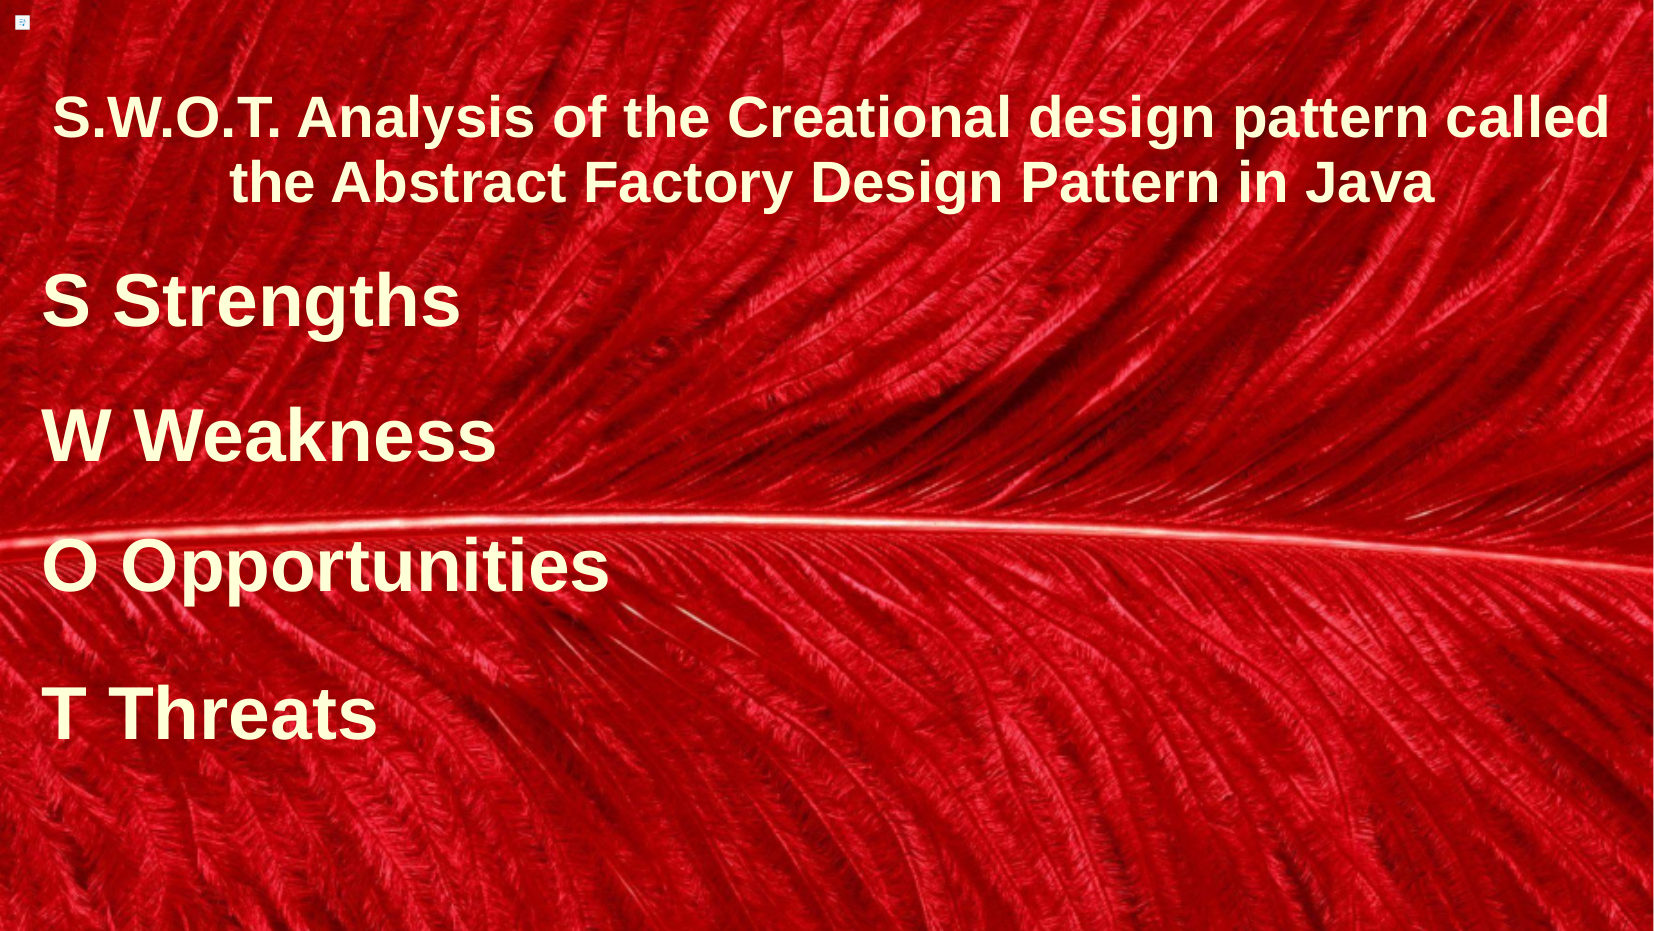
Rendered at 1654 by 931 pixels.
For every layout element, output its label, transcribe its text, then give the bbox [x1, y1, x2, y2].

text_box [15, 15, 31, 31]
title [1613, 263, 1654, 391]
title T Threats [41, 638, 1613, 789]
title S.W.O.T. Analysis of the Creational design pattern called the Abstract Factory Design Pattern in Java [47, 75, 1619, 226]
title W Weakness [41, 360, 1613, 490]
picture [0, 0, 1654, 931]
title O Opportunities [41, 490, 1613, 638]
title S Strengths [41, 225, 1613, 360]
